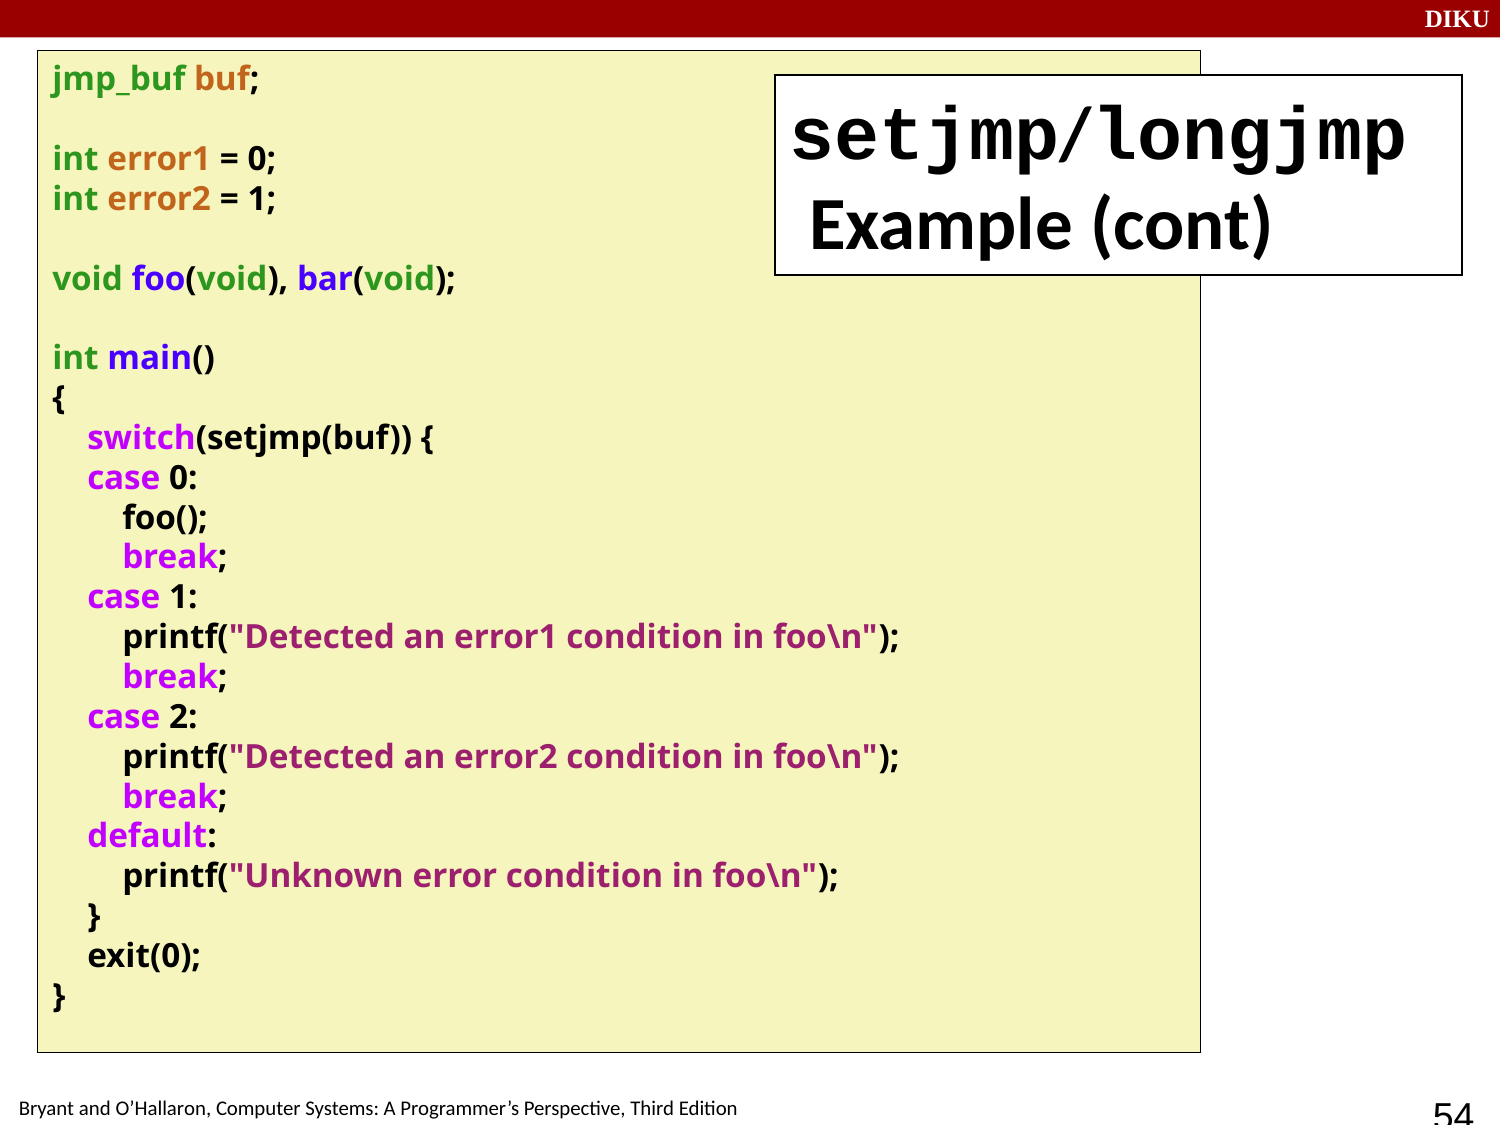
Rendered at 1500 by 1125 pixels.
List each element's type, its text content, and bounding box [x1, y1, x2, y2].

text_box jmp_buf buf; int error1 = 0; int error2 = 1; void foo(void), bar(void); int main() { switch(setjmp(buf)) { case 0: foo(); break; case 1: printf("Detected an error1 condition in foo\n"); break; case 2: printf("Detected an error2 condition in foo\n"); break; default: printf("Unknown error condition in foo\n"); } exit(0); } [37, 49, 1200, 1053]
text_box setjmp/longjmp Example (cont) [774, 75, 1463, 275]
